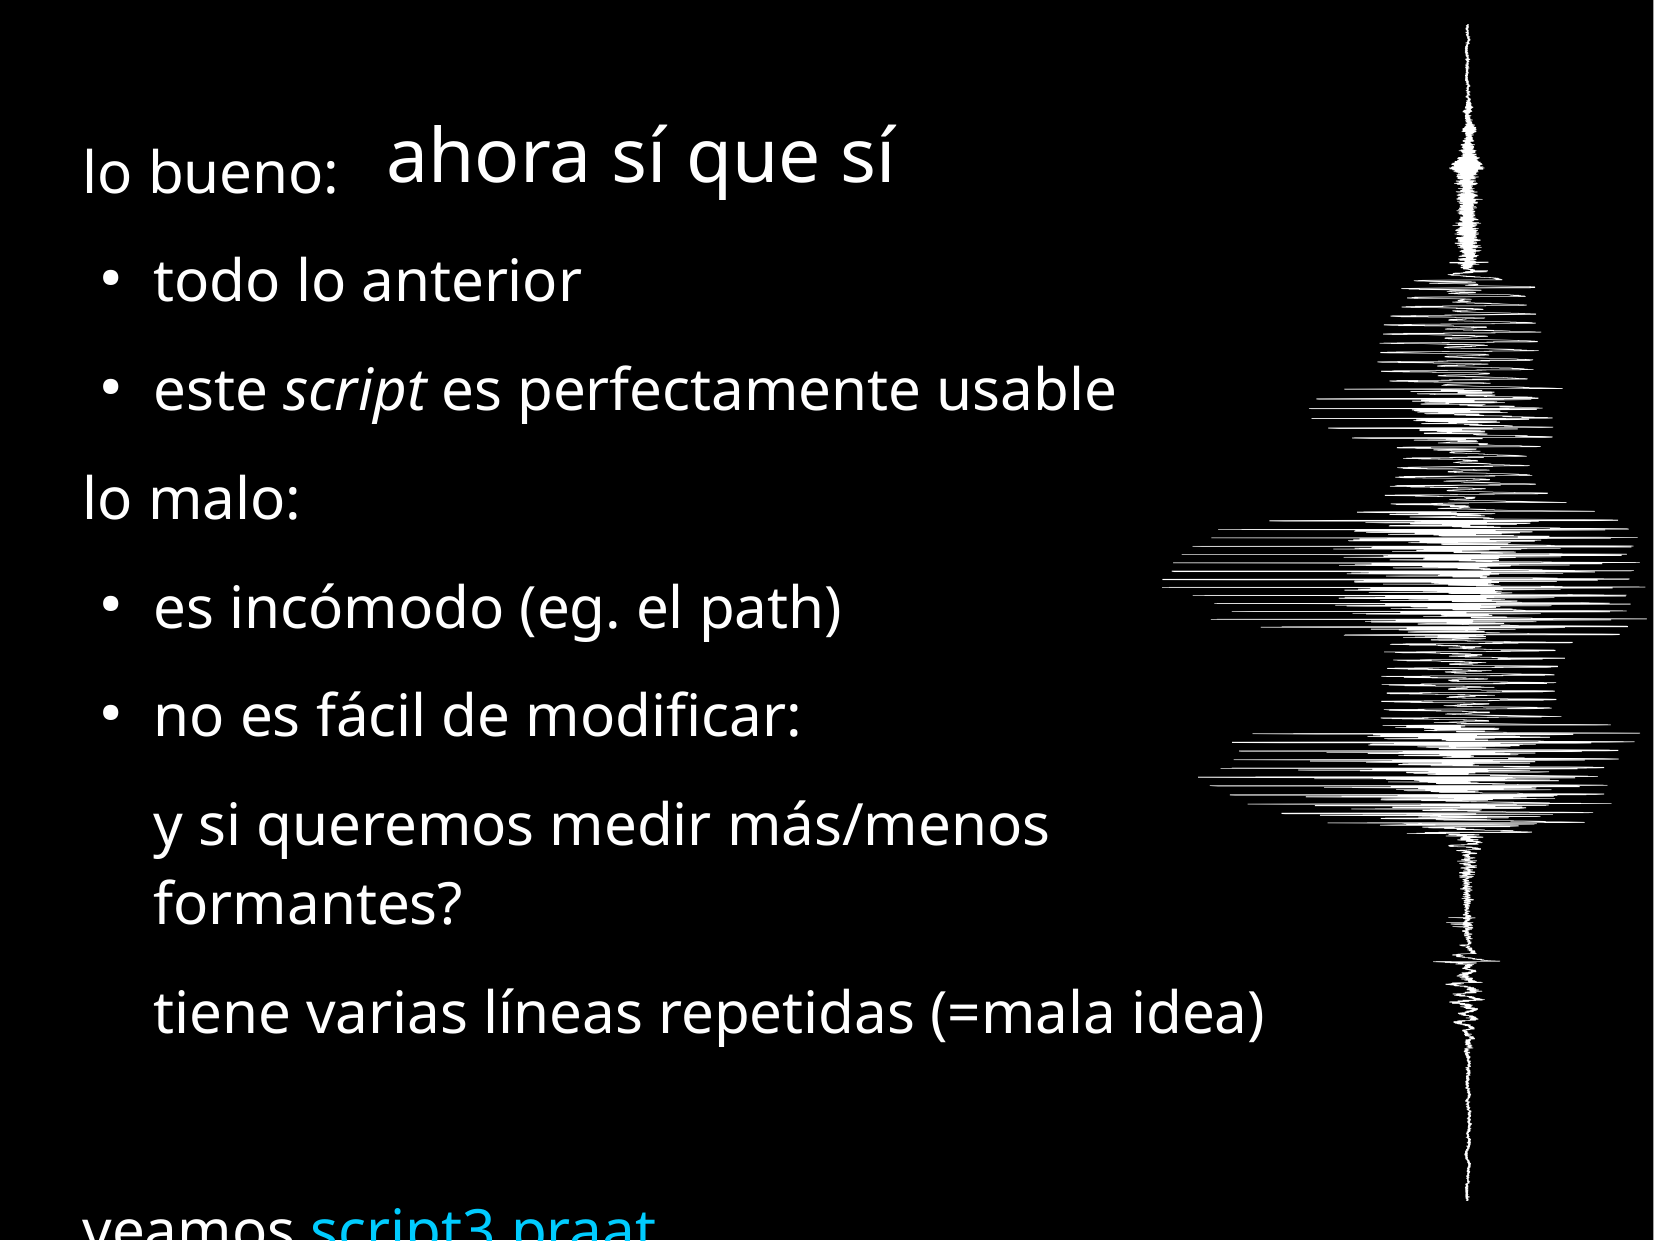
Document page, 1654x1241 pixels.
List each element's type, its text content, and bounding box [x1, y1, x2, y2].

title ahora sí que sí [82, 49, 1201, 257]
list lo bueno: todo lo anterior este script es perfectamente usable lo malo: es incómodo (eg. el path) no es fácil de modificar: y si queremos medir más/menos formantes? tiene varias líneas repetidas (=mala idea) veamos script3.praat [82, 290, 1276, 1109]
picture [1162, 24, 1647, 1201]
